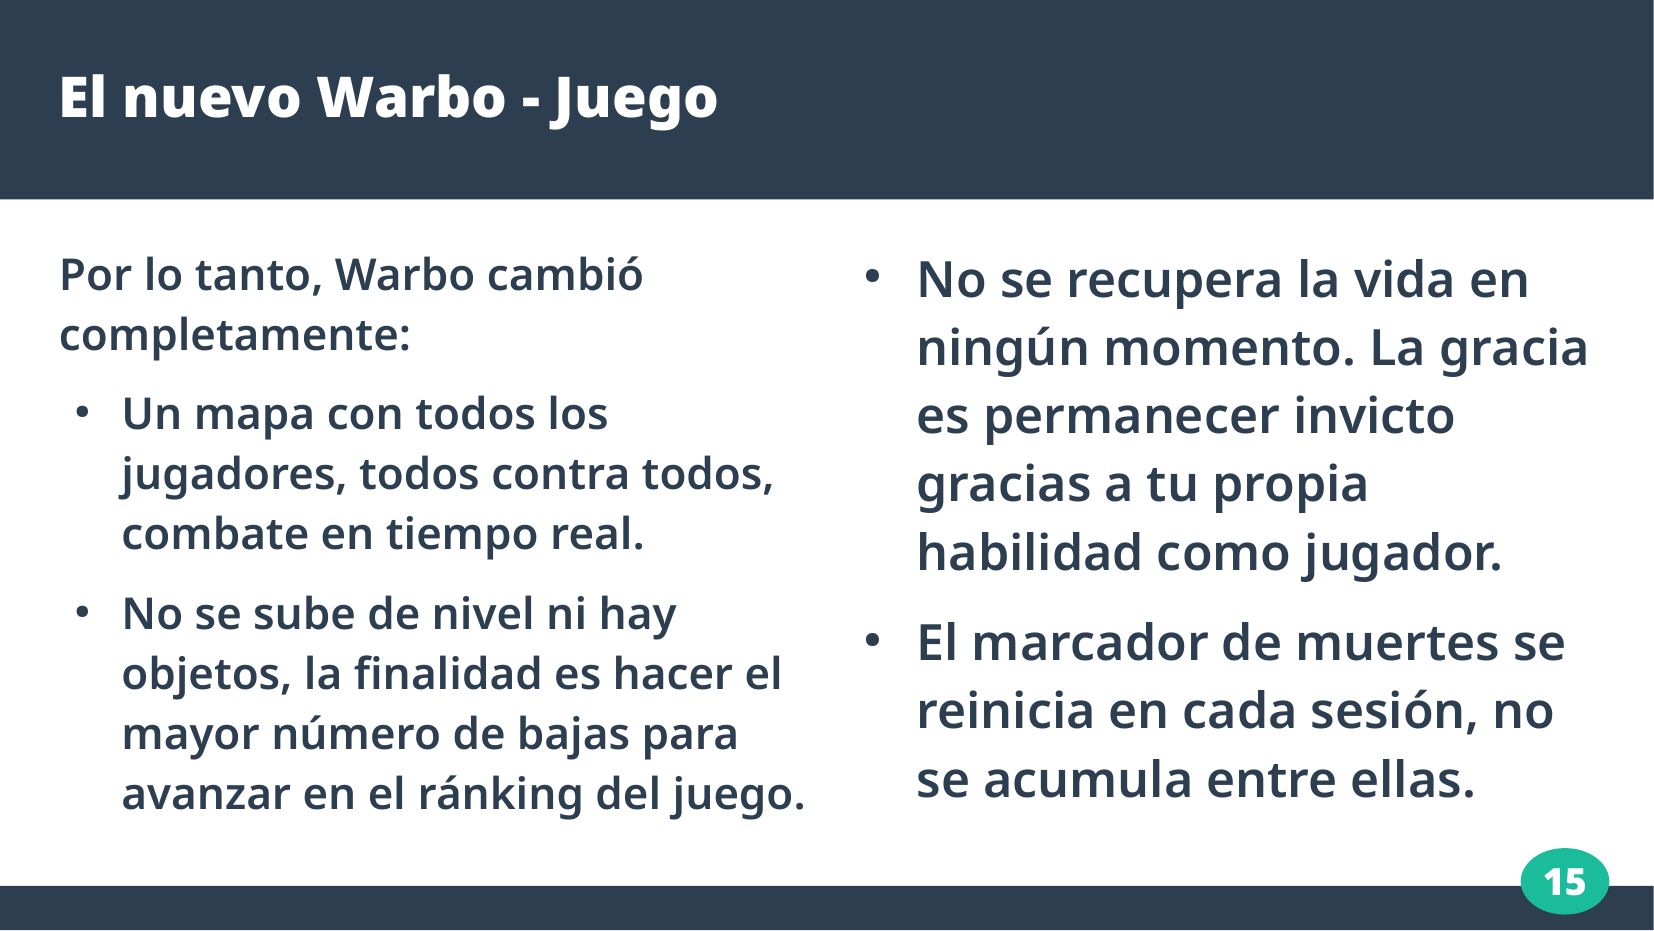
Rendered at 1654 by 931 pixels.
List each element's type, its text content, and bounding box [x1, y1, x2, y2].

title El nuevo Warbo - Juego [59, 37, 1595, 155]
list No se recupera la vida en ningún momento. La gracia es permanecer invicto gracias a tu propia habilidad como jugador. El marcador de muertes se reinicia en cada sesión, no se acumula entre ellas. [845, 243, 1596, 864]
list Por lo tanto, Warbo cambió completamente: Un mapa con todos los jugadores, todos contra todos, combate en tiempo real. No se sube de nivel ni hay objetos, la finalidad es hacer el mayor número de bajas para avanzar en el ránking del juego. [59, 243, 809, 864]
